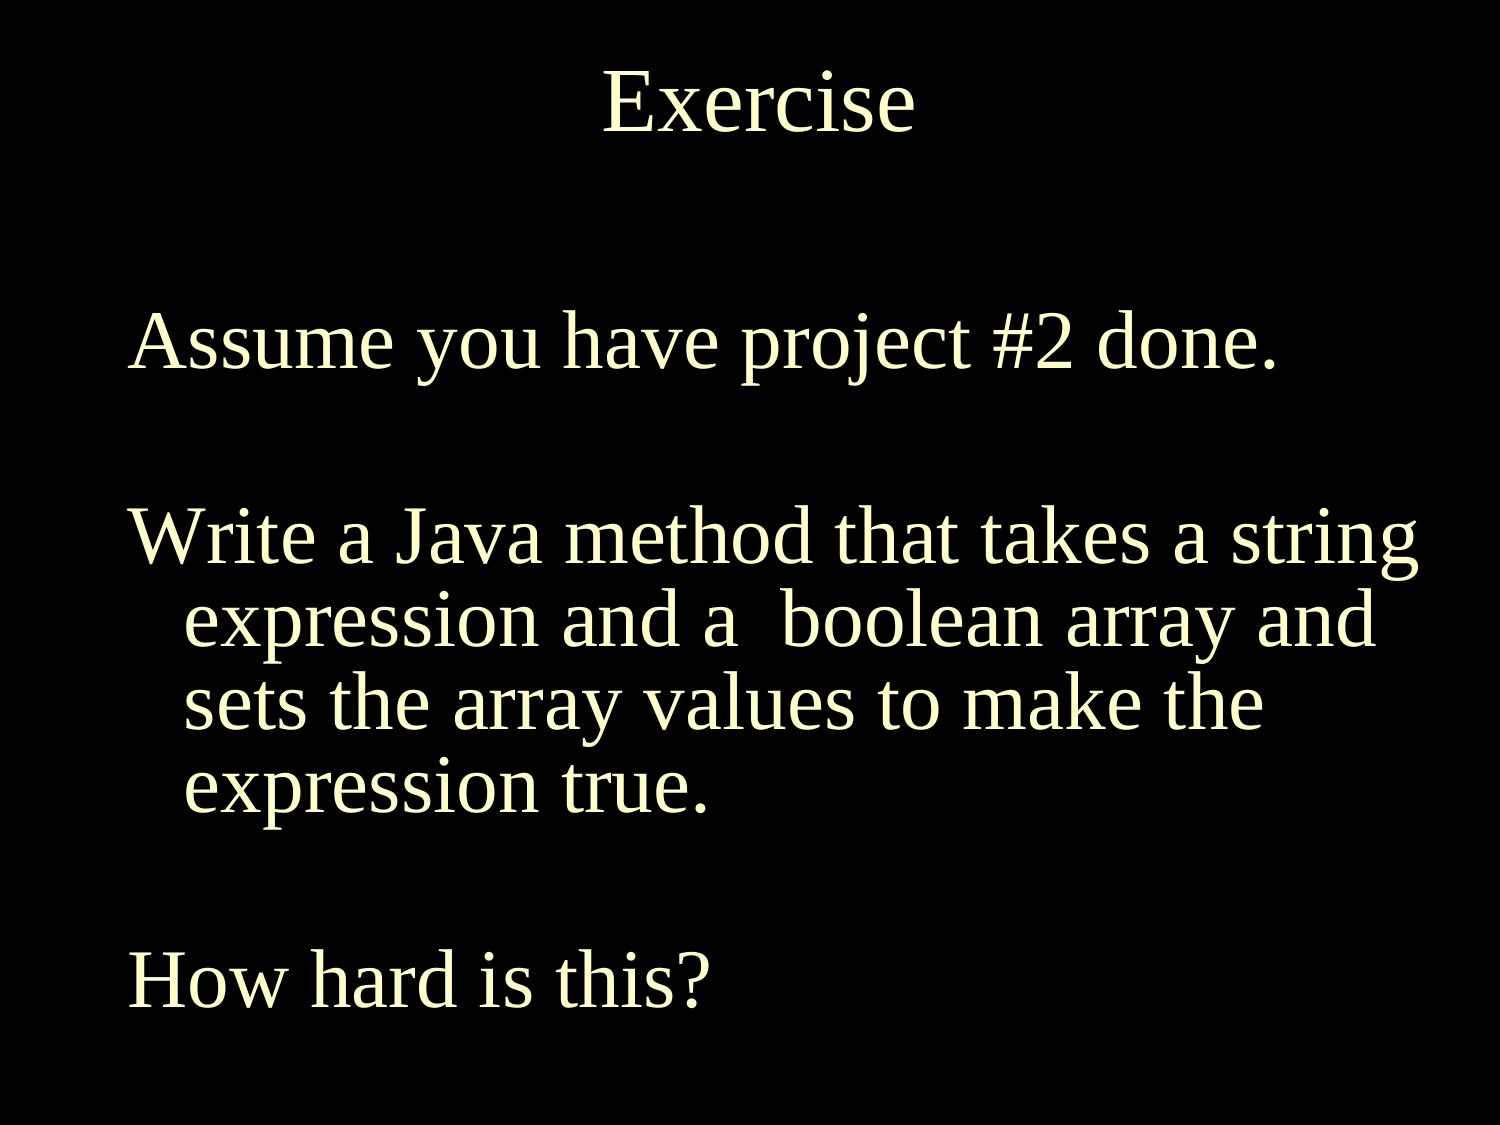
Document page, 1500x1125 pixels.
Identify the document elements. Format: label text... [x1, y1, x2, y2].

list Assume you have project #2 done. Write a Java method that takes a string expression and a boolean array and sets the array values to make the expression true. How hard is this? [112, 187, 1482, 1088]
title Exercise [42, 37, 1500, 163]
